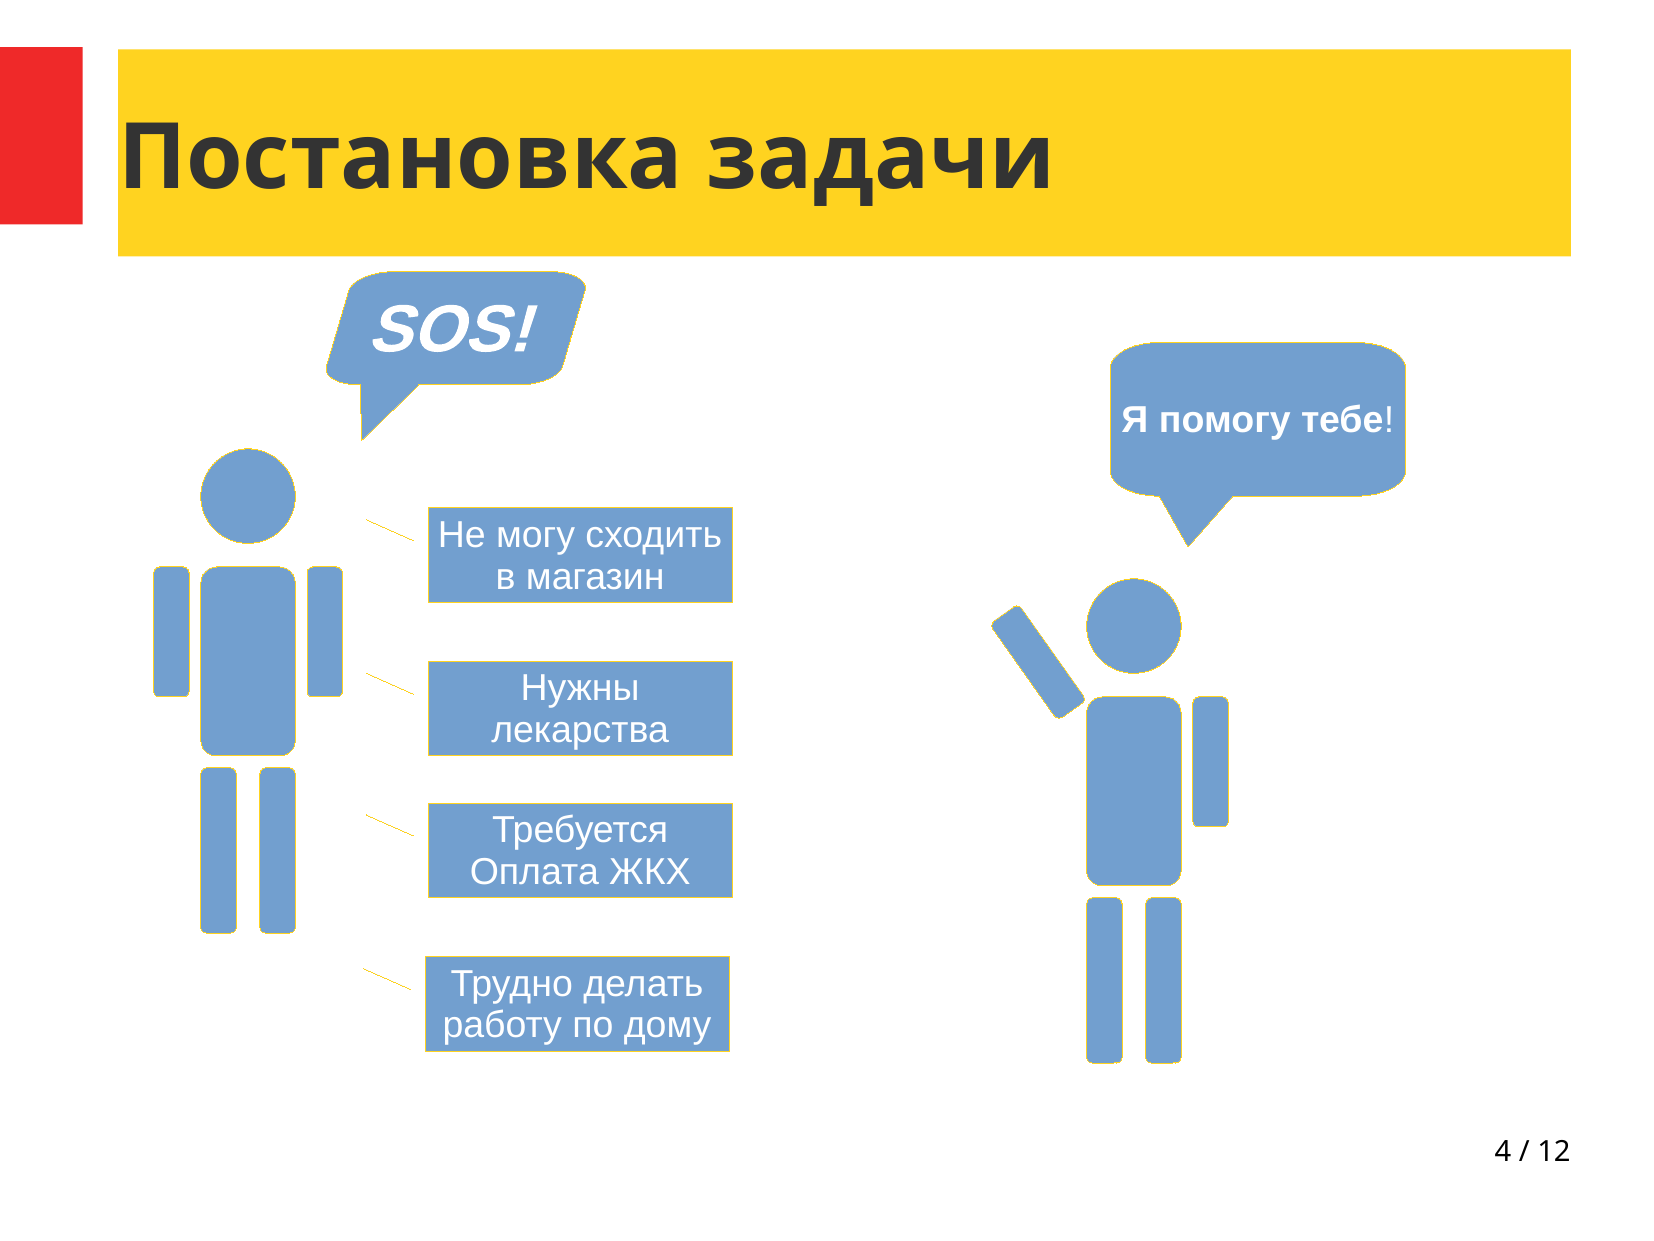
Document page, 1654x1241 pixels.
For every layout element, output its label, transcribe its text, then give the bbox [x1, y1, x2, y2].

text_box Требуется Оплата ЖКХ [428, 803, 732, 898]
text_box [1192, 696, 1229, 827]
text_box Я помогу тебе! [1110, 342, 1406, 547]
text_box [200, 448, 296, 544]
text_box [991, 605, 1085, 719]
text_box [259, 767, 296, 934]
text_box Не могу сходить в магазин [428, 508, 732, 602]
text_box [153, 566, 190, 697]
text_box [307, 566, 343, 697]
text_box Трудно делать работу по дому [425, 957, 729, 1051]
text_box [1145, 897, 1182, 1064]
text_box SOS! [326, 271, 586, 441]
text_box Нужны лекарства [428, 661, 732, 756]
text_box [200, 767, 237, 934]
text_box [1086, 696, 1182, 886]
text_box [1086, 897, 1123, 1064]
text_box [1086, 578, 1182, 674]
text_box [200, 566, 296, 756]
title Постановка задачи [118, 49, 1571, 257]
